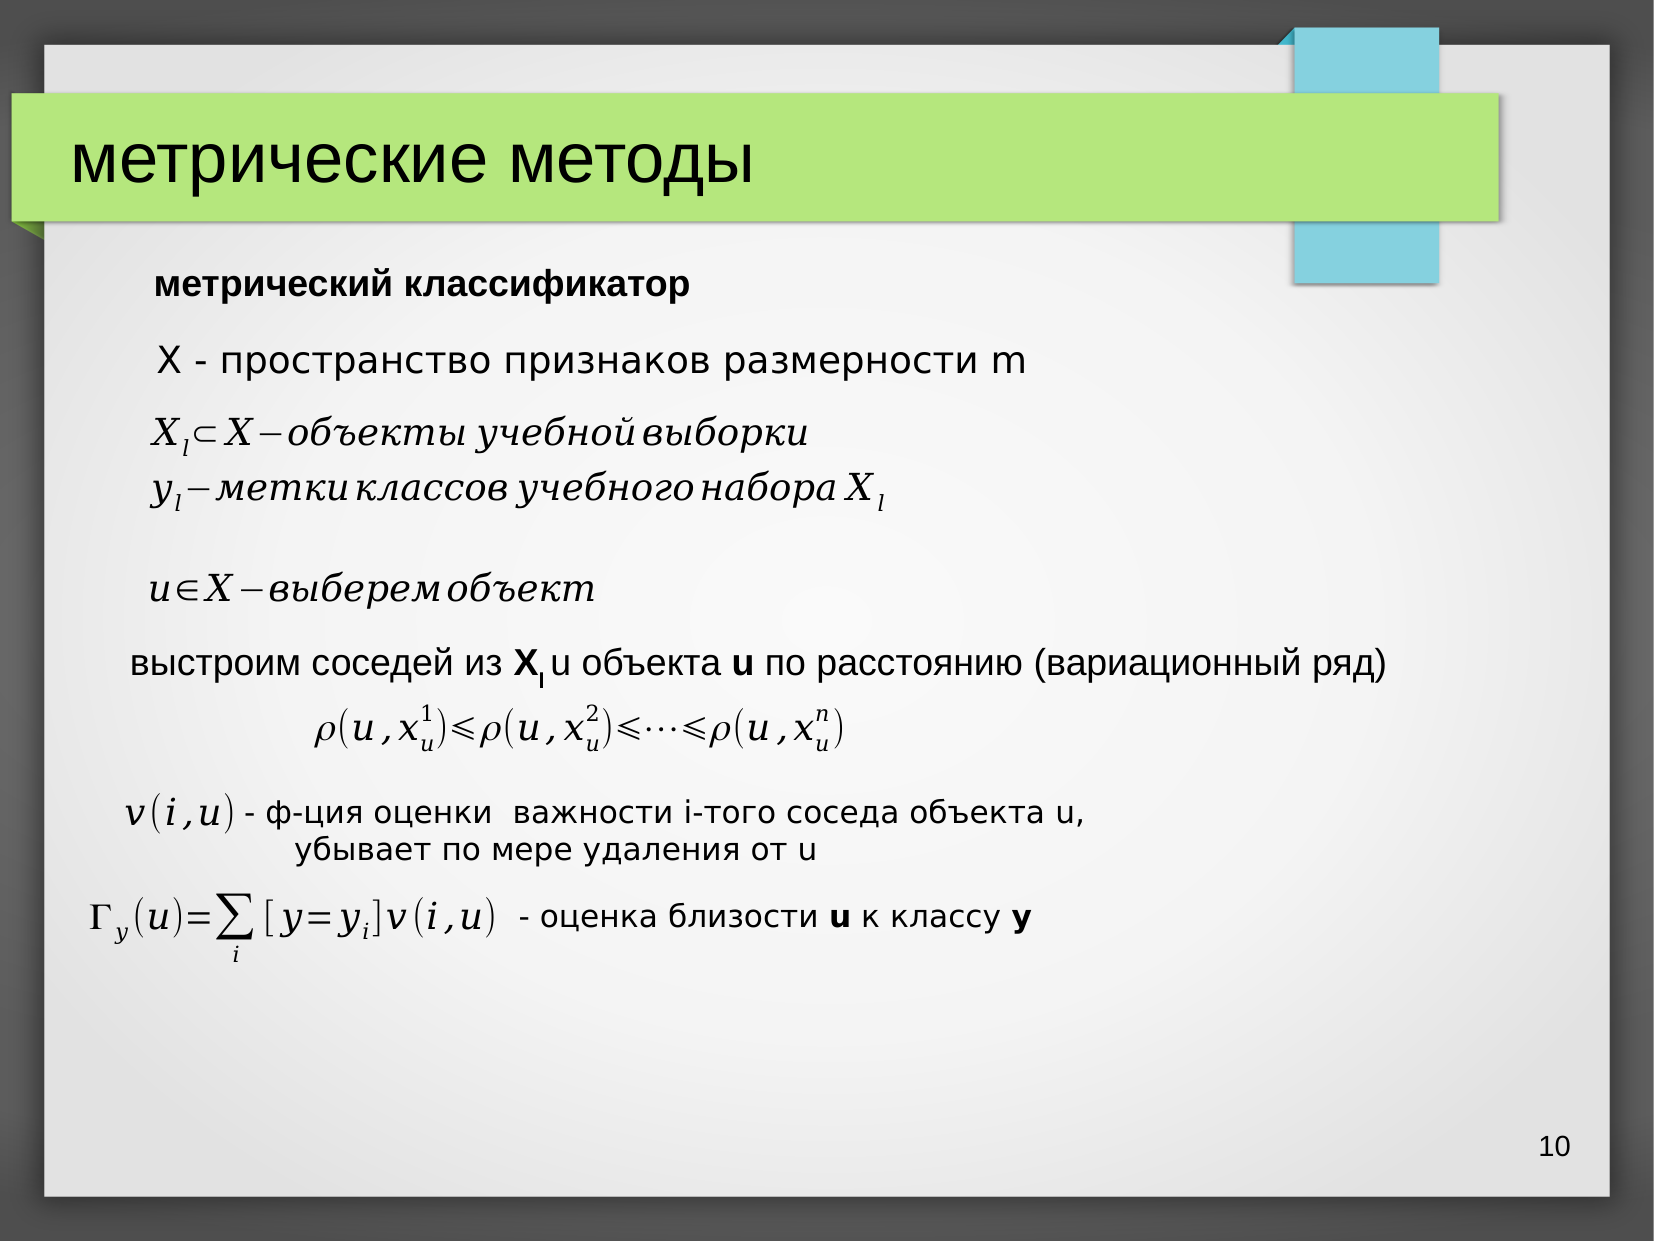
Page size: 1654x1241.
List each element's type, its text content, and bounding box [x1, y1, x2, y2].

text_box - оценка близости u к классу y [494, 890, 1052, 950]
chart [141, 566, 604, 611]
chart [141, 410, 816, 461]
chart [118, 791, 219, 837]
text_box - ф-ция оценки важности i-того соседа объекта u, убывает по мере удаления от u [219, 787, 1123, 879]
text_box выстроим соседей из Xl u объекта u по расстоянию (вариационный ряд) [129, 637, 1512, 697]
subtitle метрический классификатор [153, 259, 815, 307]
chart [141, 466, 891, 516]
picture [0, 0, 1654, 1241]
title метрические методы [70, 118, 1205, 199]
text_box X - пространство признаков размерности m [141, 331, 1043, 392]
chart [307, 701, 851, 756]
chart [82, 890, 504, 969]
